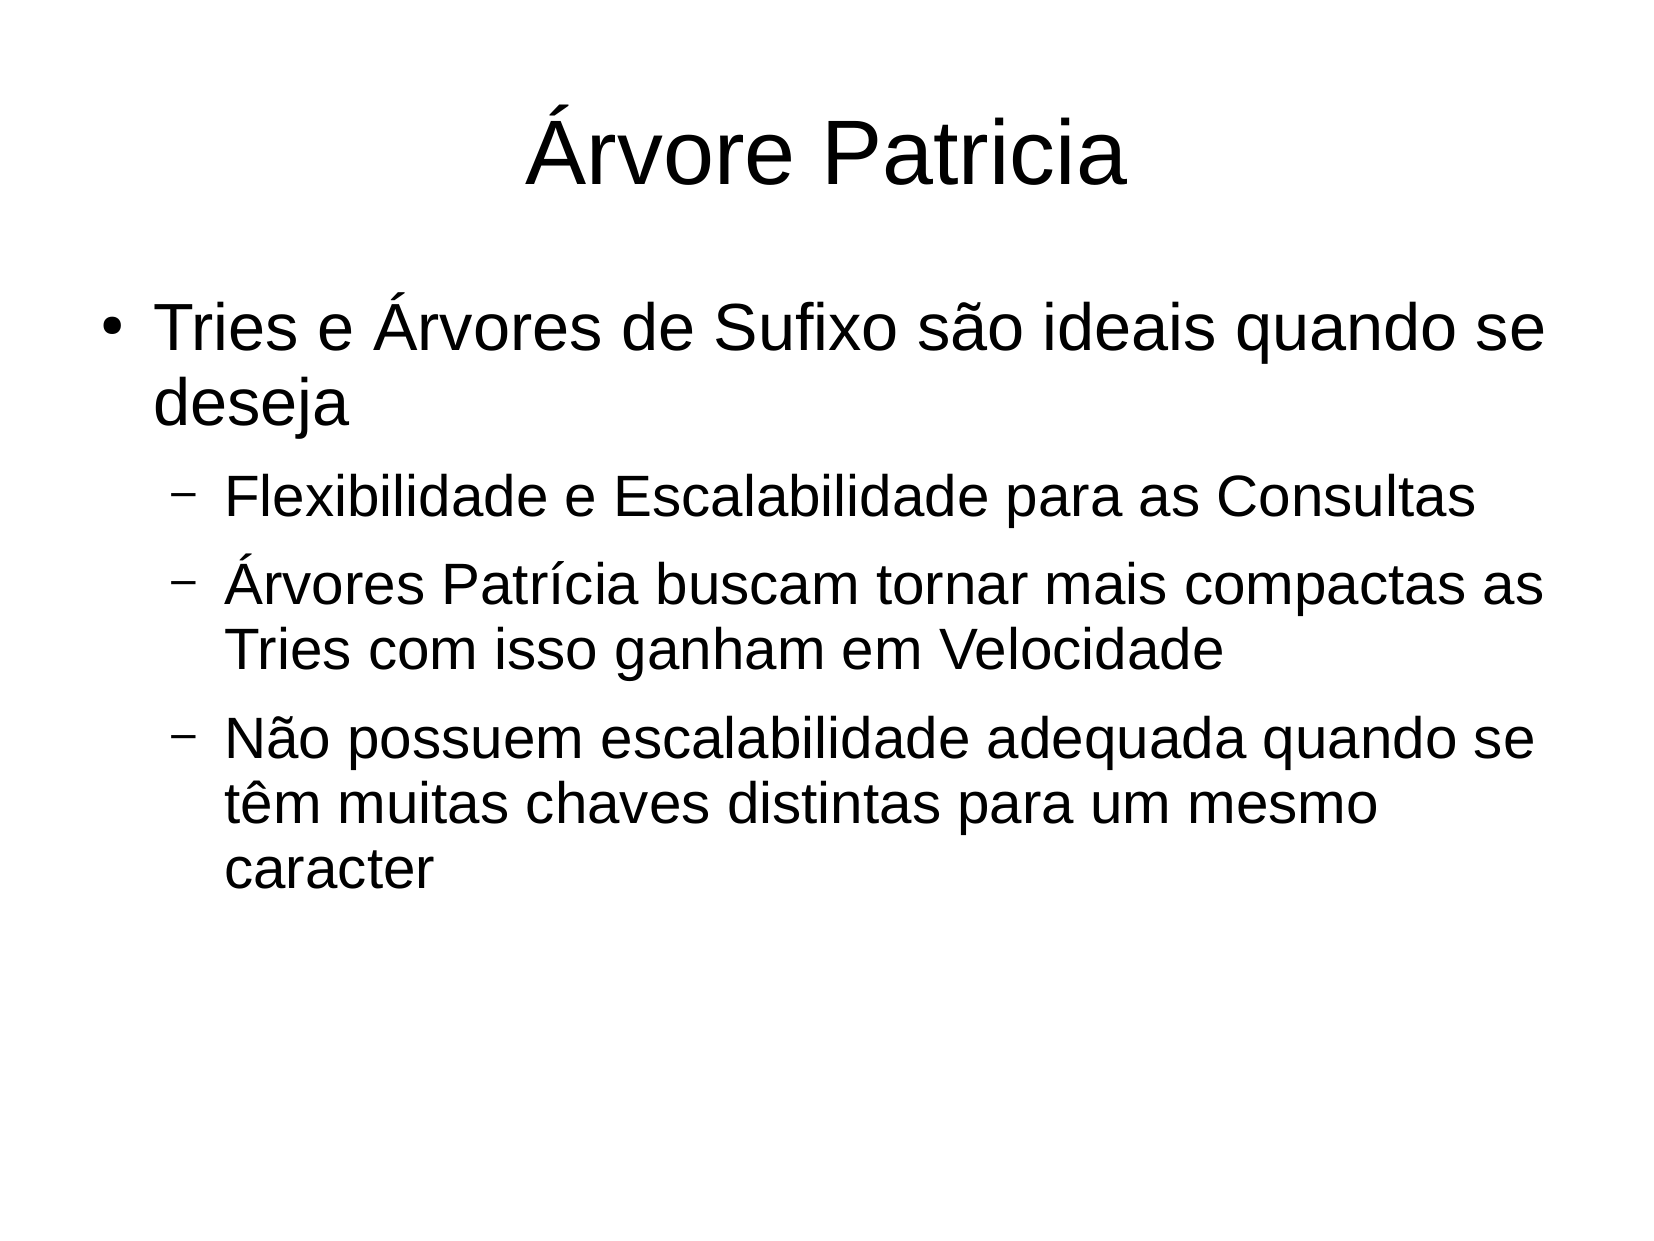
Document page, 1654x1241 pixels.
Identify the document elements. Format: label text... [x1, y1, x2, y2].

title Árvore Patricia [82, 49, 1571, 257]
list Tries e Árvores de Sufixo são ideais quando se deseja Flexibilidade e Escalabilidade para as Consultas Árvores Patrícia buscam tornar mais compactas as Tries com isso ganham em Velocidade Não possuem escalabilidade adequada quando se têm muitas chaves distintas para um mesmo caracter [82, 290, 1571, 1010]
